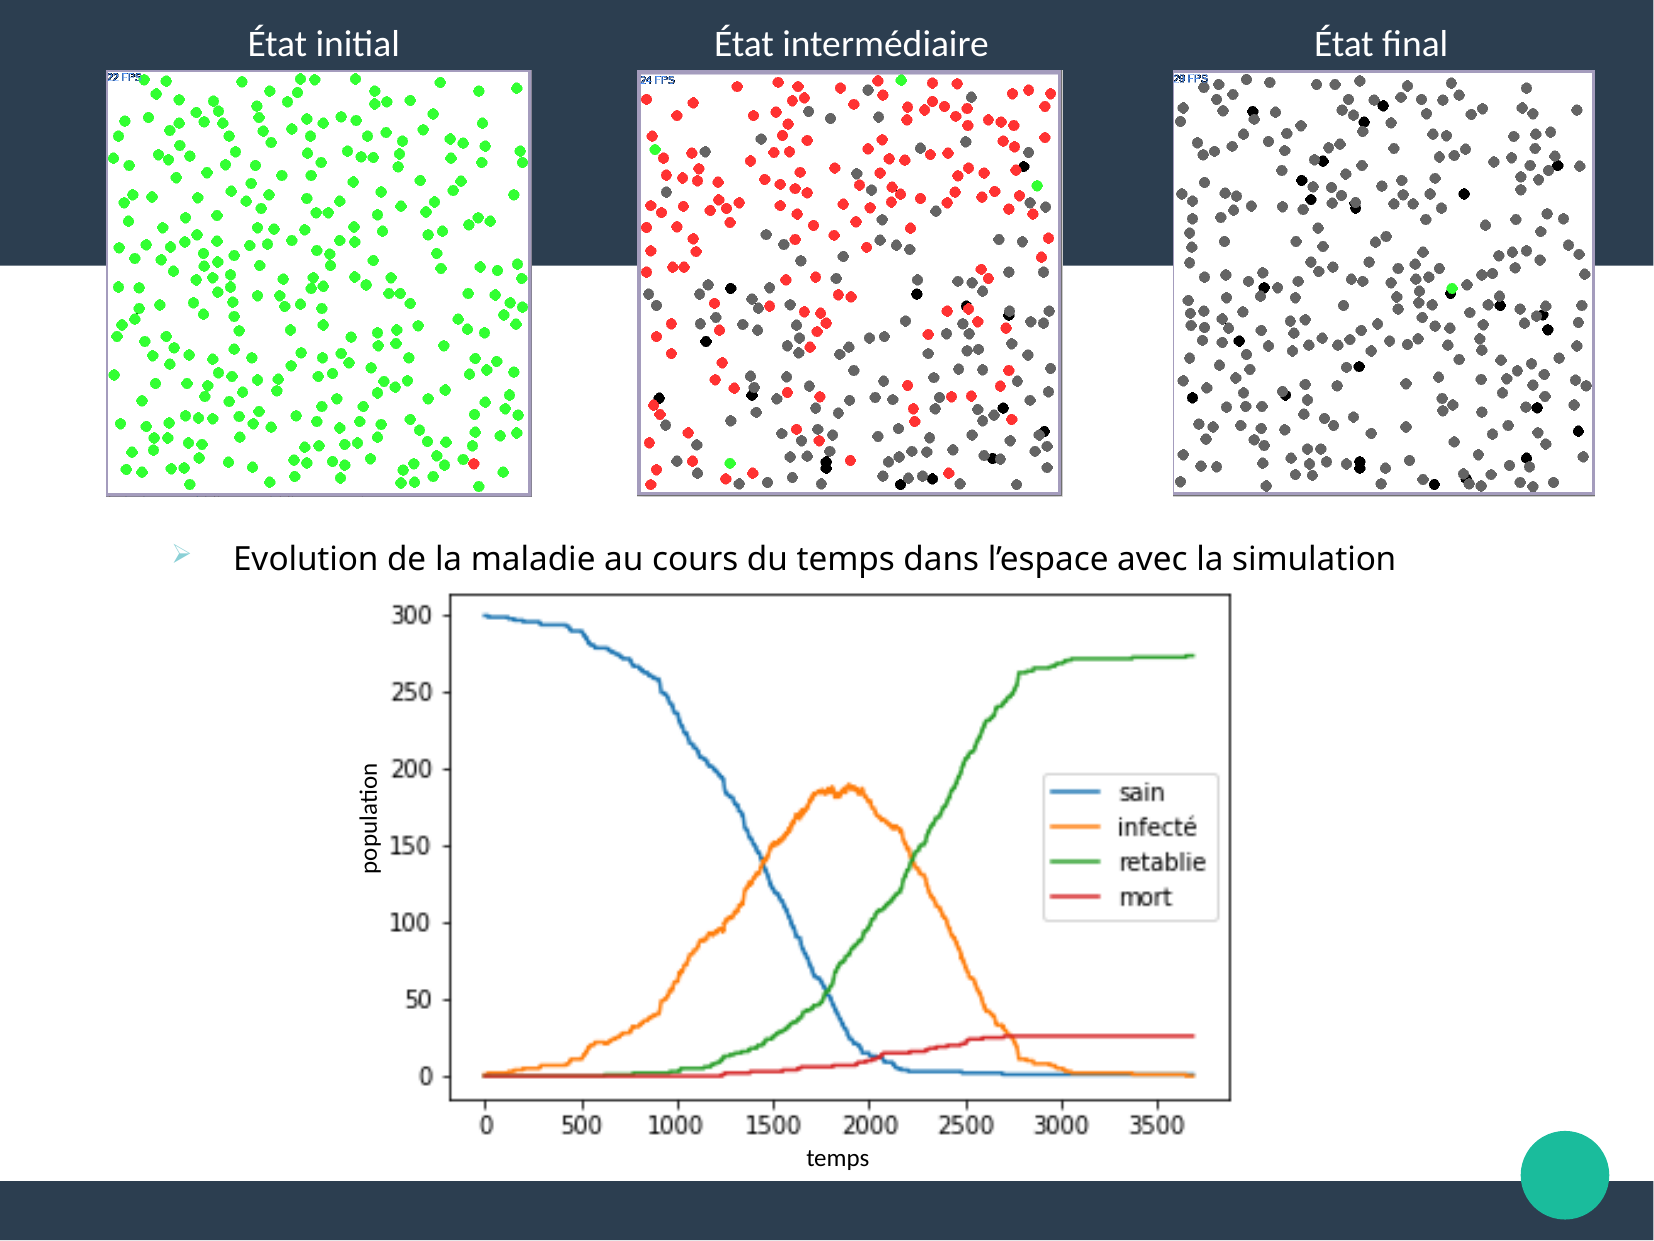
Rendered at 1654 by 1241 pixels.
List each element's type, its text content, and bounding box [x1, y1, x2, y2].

text_box temps [791, 1133, 886, 1180]
text_box Evolution de la maladie au cours du temps dans l’espace avec la simulation [156, 537, 1510, 599]
text_box État intermédiaire [699, 12, 1004, 72]
text_box État final [1299, 12, 1464, 72]
picture [366, 578, 1276, 1165]
text_box État initial [232, 11, 416, 75]
picture [106, 70, 532, 497]
text_box population [344, 744, 390, 890]
picture [1173, 70, 1595, 497]
picture [637, 70, 1063, 497]
